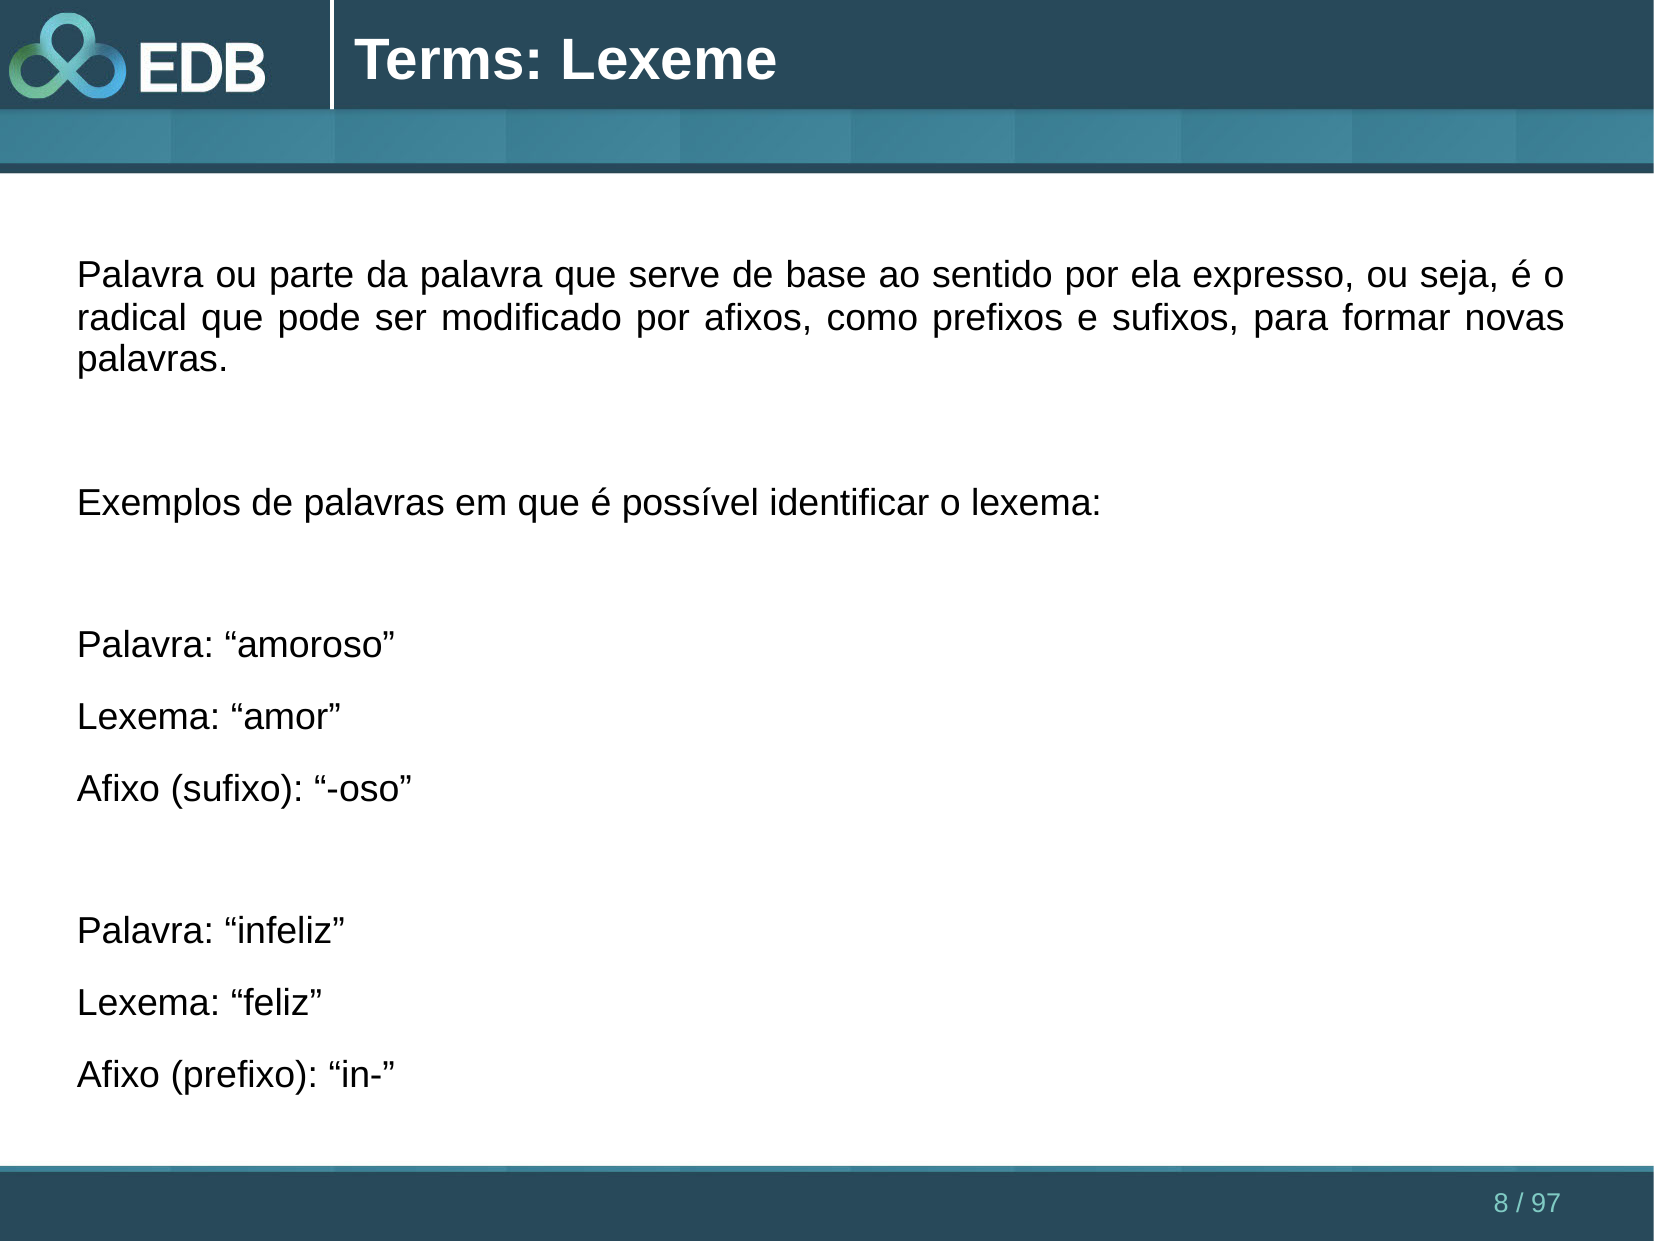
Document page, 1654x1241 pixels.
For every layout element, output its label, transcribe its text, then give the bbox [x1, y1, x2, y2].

title Terms: Lexeme [354, 26, 1595, 92]
picture [0, 0, 1654, 1241]
list Palavra ou parte da palavra que serve de base ao sentido por ela expresso, ou seja, é o radical que pode ser modificado por afixos, como prefixos e sufixos, para formar novas palavras. Exemplos de palavras em que é possível identificar o lexema: Palavra: “amoroso” Lexema: “amor” Afixo (sufixo): “-oso” Palavra: “infeliz” Lexema: “feliz” Afixo (prefixo): “in-” [76, 253, 1565, 1096]
